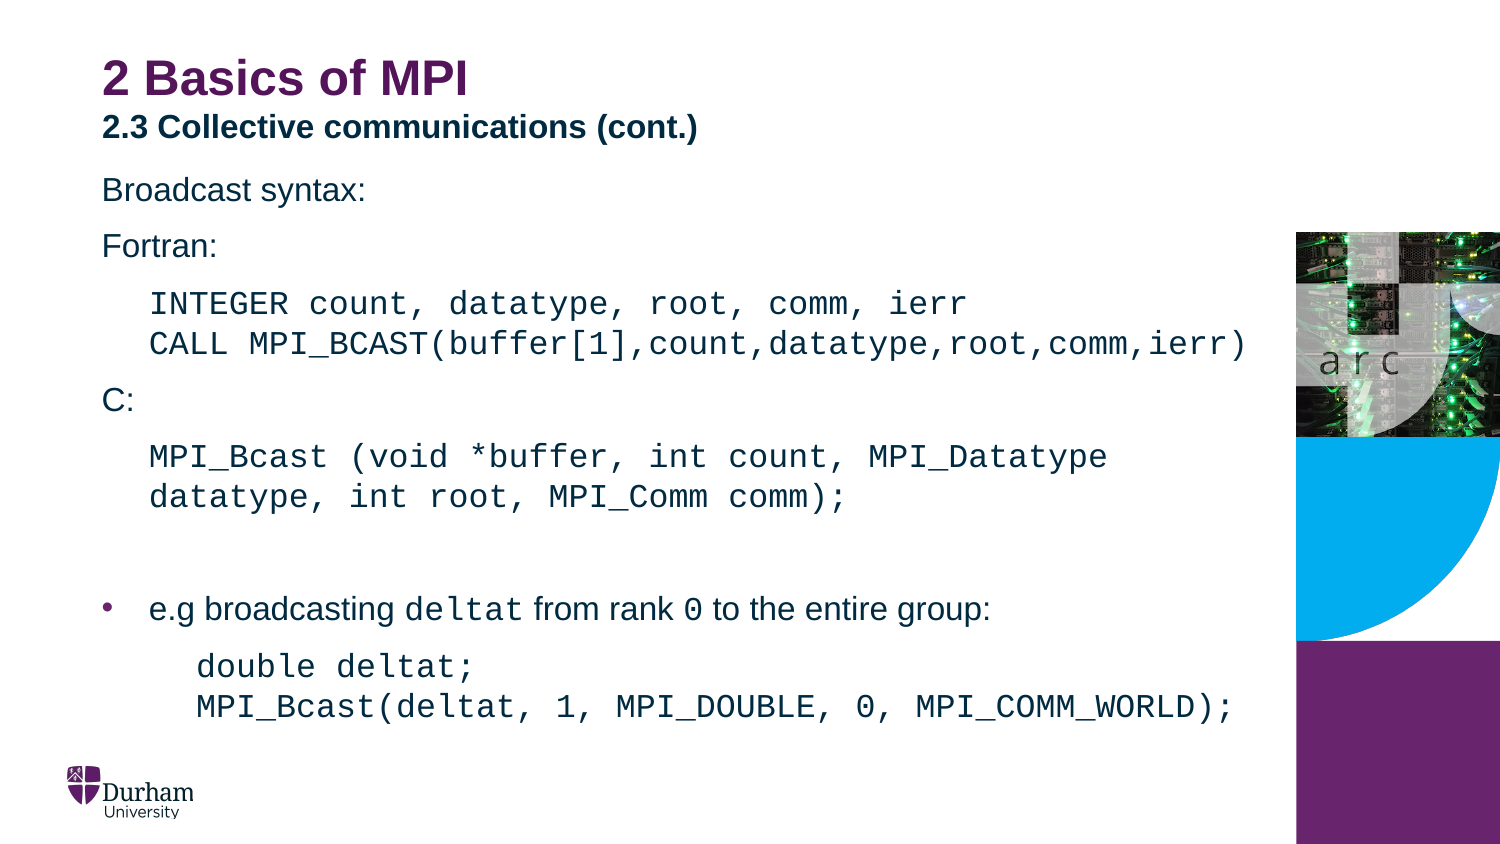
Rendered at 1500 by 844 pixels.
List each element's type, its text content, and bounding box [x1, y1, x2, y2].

text_box [1296, 640, 1500, 844]
list Broadcast syntax: Fortran: INTEGER count, datatype, root, comm, ierr CALL MPI_BCAST(buffer[1],count,datatype,root,comm,ierr) C: MPI_Bcast (void *buffer, int count, MPI_Datatype datatype, int root, MPI_Comm comm); e.g broadcasting deltat from rank 0 to the entire group: double deltat; MPI_Bcast(deltat, 1, MPI_DOUBLE, 0, MPI_COMM_WORLD); [101, 168, 1285, 754]
picture [1296, 232, 1500, 436]
picture [67, 766, 193, 819]
title 2 Basics of MPI 2.3 Collective communications (cont.) [101, 45, 1399, 187]
picture [1332, 467, 1500, 640]
